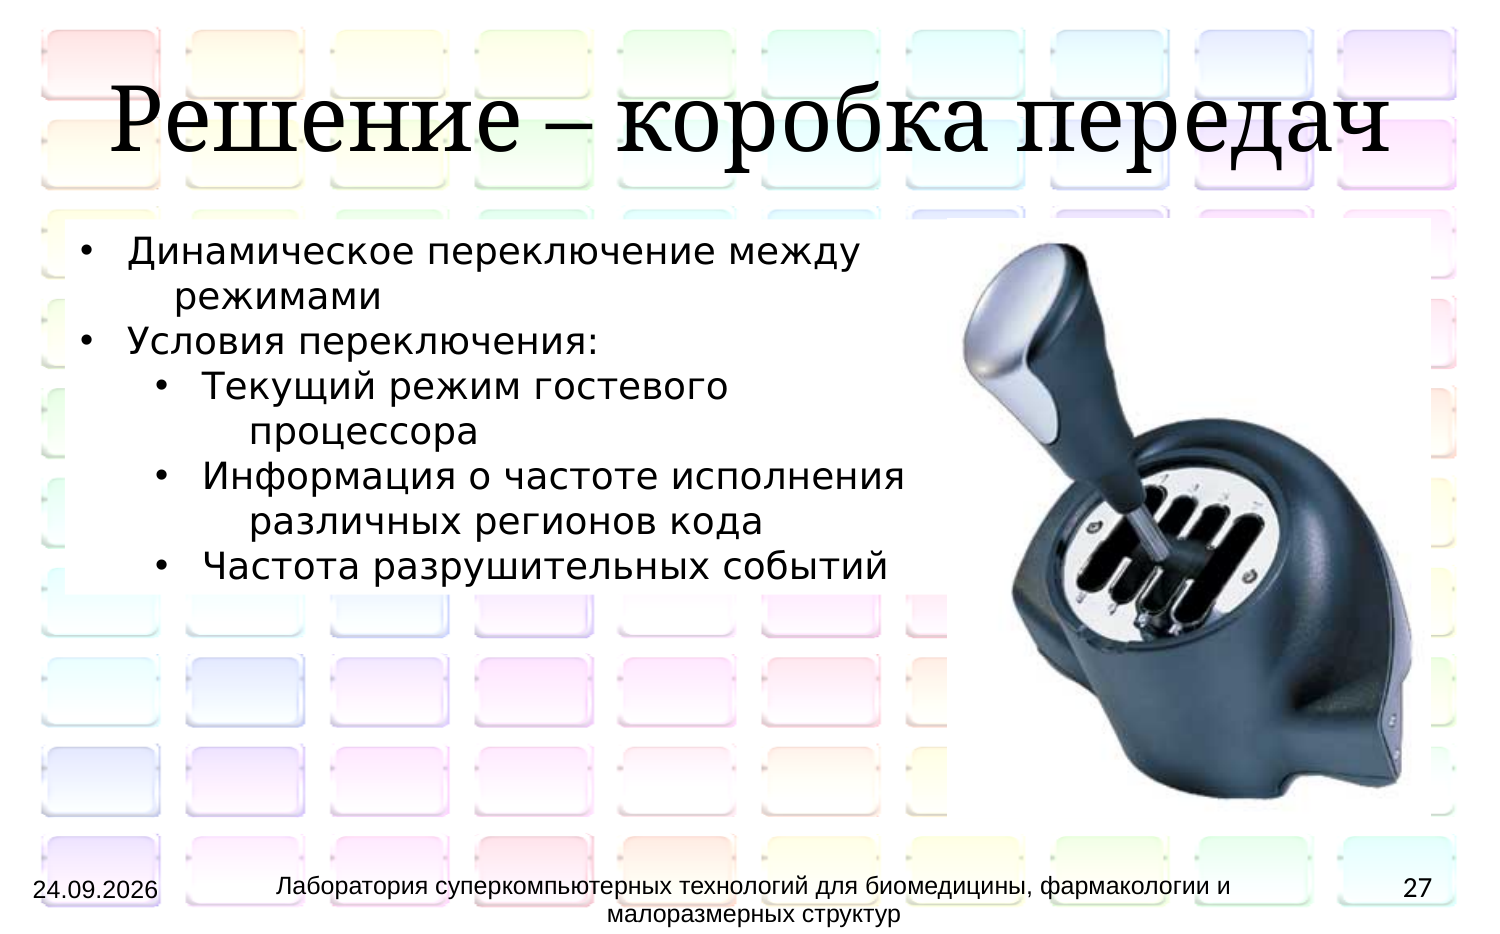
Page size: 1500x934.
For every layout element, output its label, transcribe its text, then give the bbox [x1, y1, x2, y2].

text_box Динамическое переключение между режимами Условия переключения: Текущий режим гостевого процессора Информация о частоте исполнения различных регионов кода Частота разрушительных событий [64, 219, 947, 595]
title Решение – коробка передач [75, 37, 1426, 193]
text_box Лаборатория суперкомпьютерных технологий для биомедицины, фармакологии и малоразмерных структур [171, 864, 1338, 915]
text_box 14.10.2012 [17, 868, 184, 918]
text_box <номер> [1387, 868, 1473, 918]
picture [0, 0, 1500, 934]
